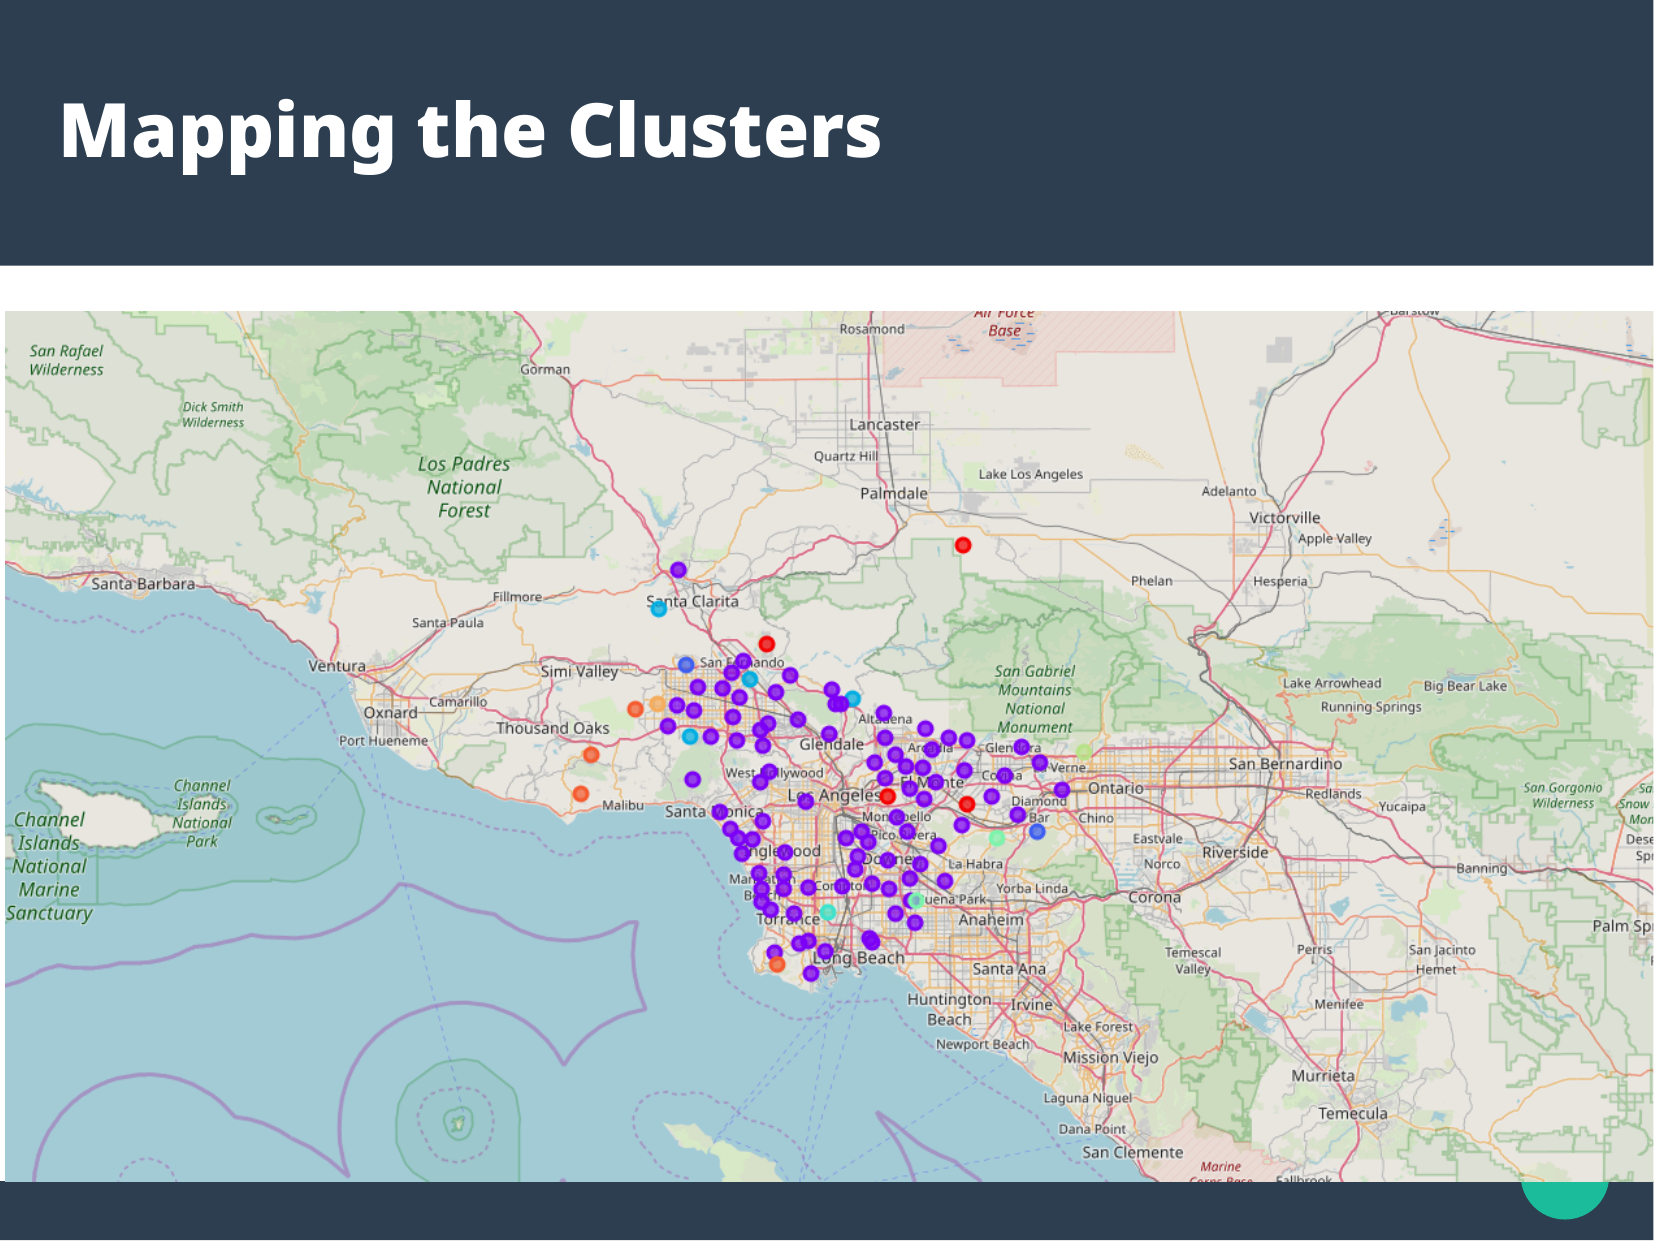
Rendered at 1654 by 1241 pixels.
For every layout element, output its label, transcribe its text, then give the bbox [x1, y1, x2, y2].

title Mapping the Clusters [59, 49, 1595, 207]
picture [5, 311, 1654, 1182]
